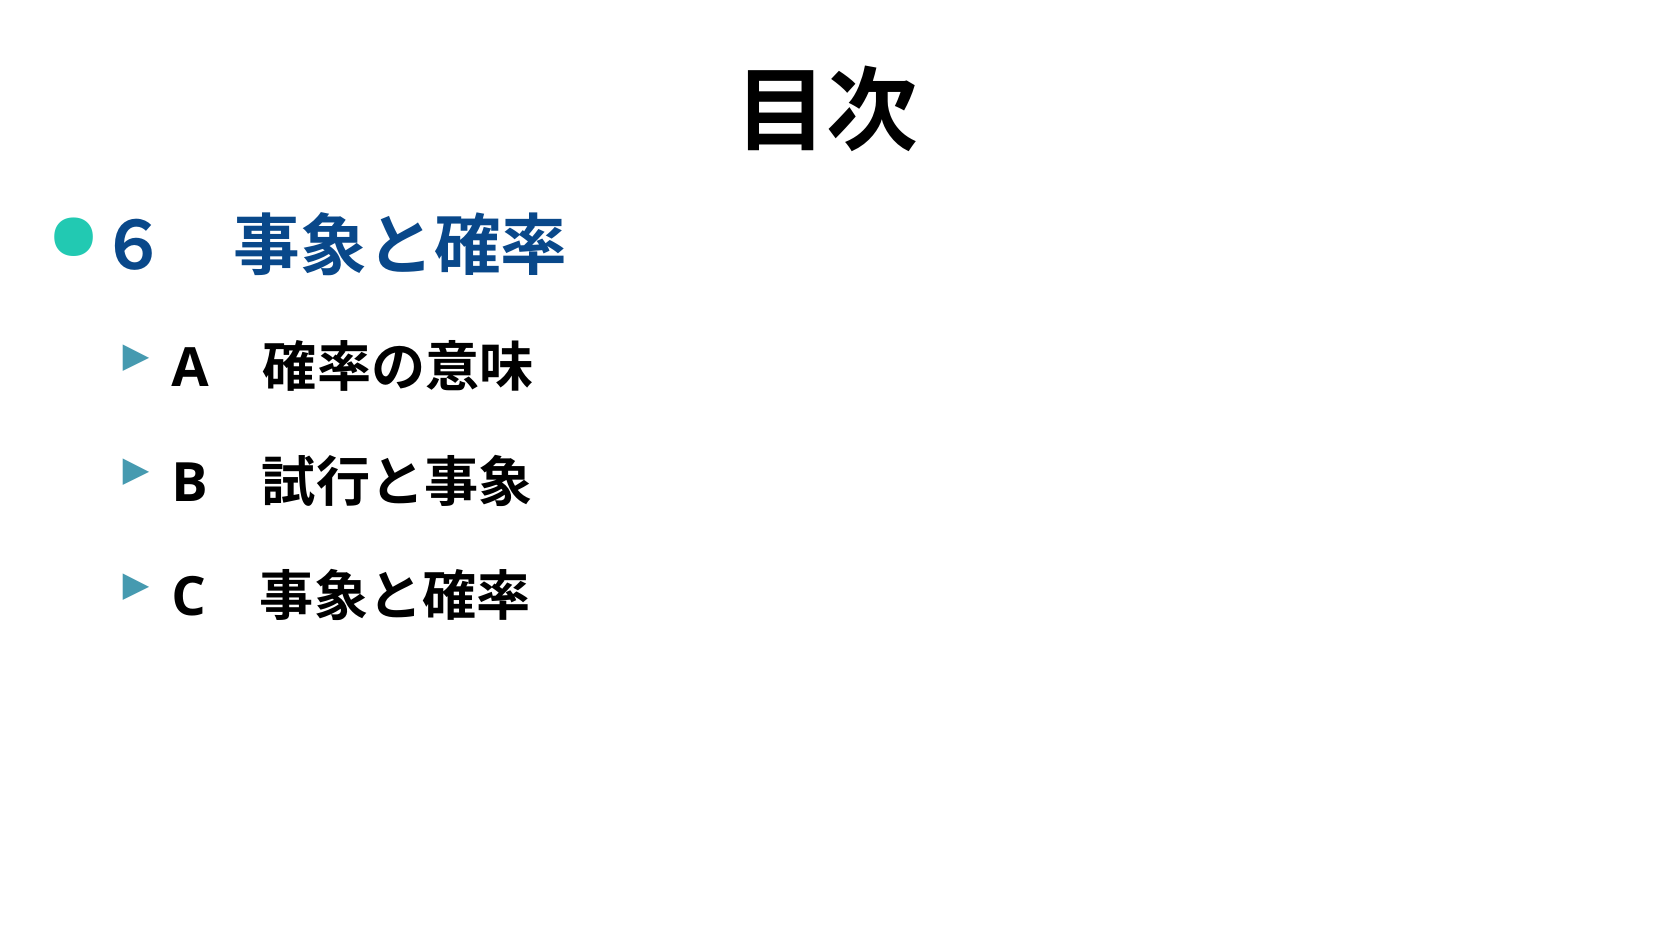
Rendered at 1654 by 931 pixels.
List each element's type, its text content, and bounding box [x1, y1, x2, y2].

title 目次 [29, 29, 1625, 177]
list ６ 事象と確率 A 確率の意味 B 試行と事象 C 事象と確率 [29, 177, 1625, 848]
